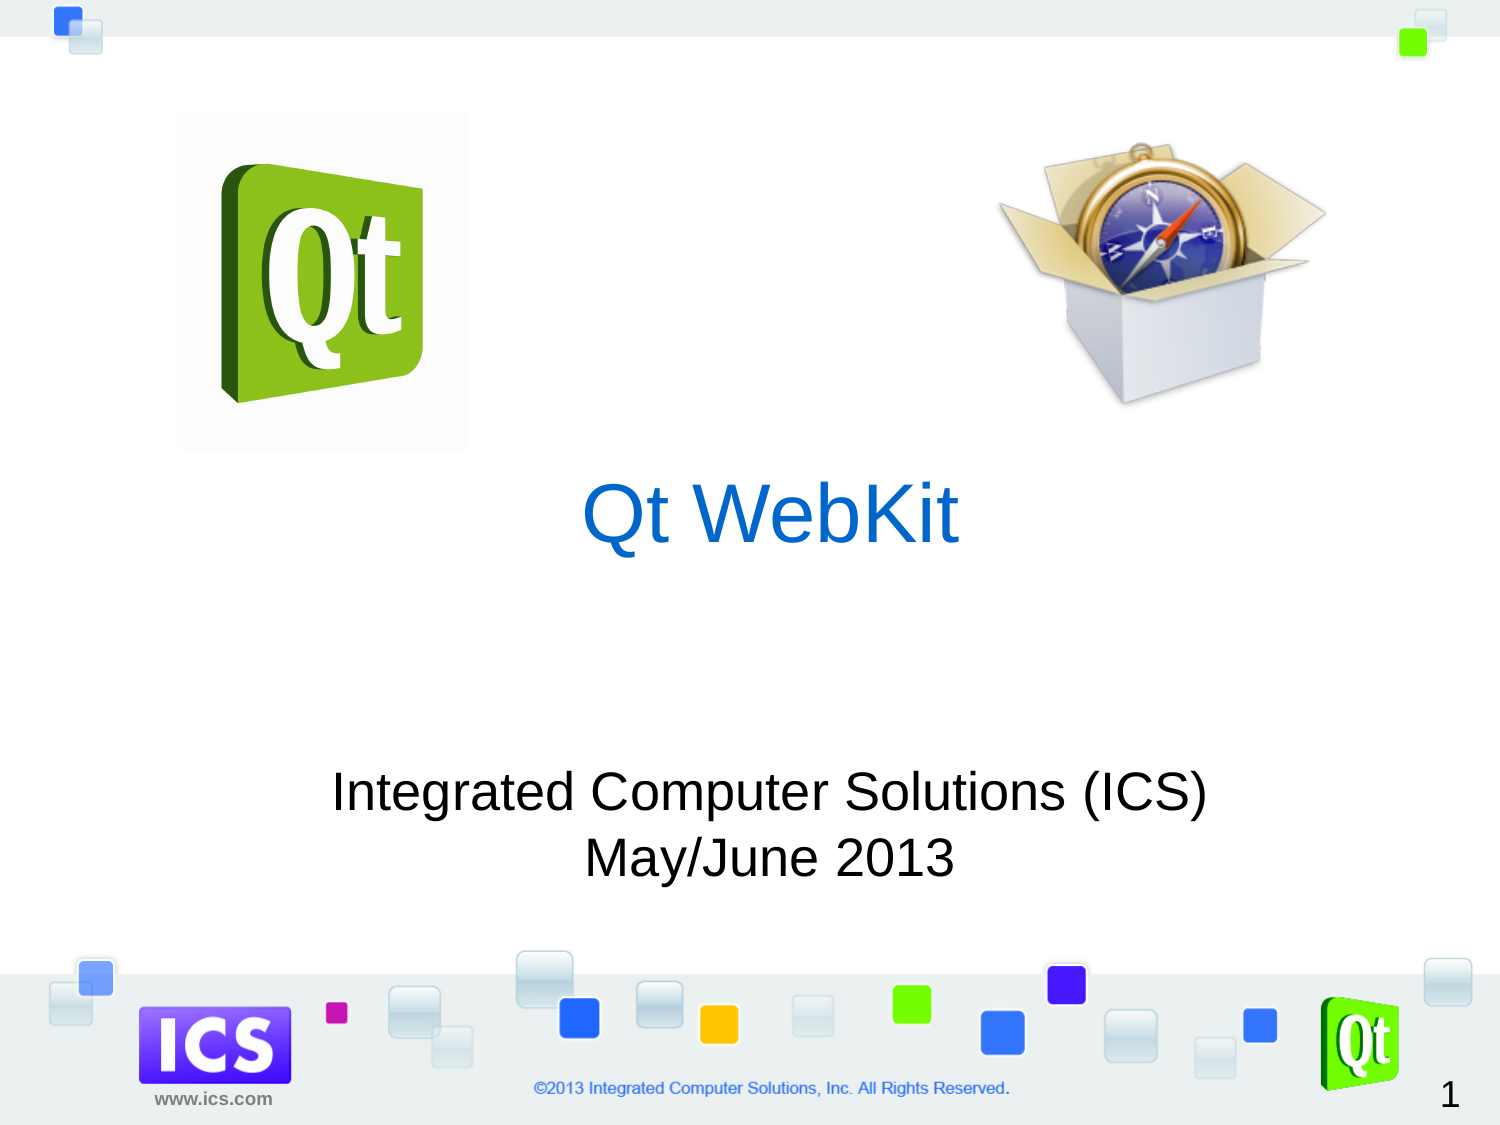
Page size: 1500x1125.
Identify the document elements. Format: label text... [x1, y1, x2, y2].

text_box Qt WebKit Integrated Computer Solutions (ICS)‏ May/June 2013 [58, 424, 1409, 938]
picture [0, 950, 1500, 1125]
picture [0, 0, 1500, 62]
picture [993, 140, 1330, 413]
picture [177, 112, 467, 451]
